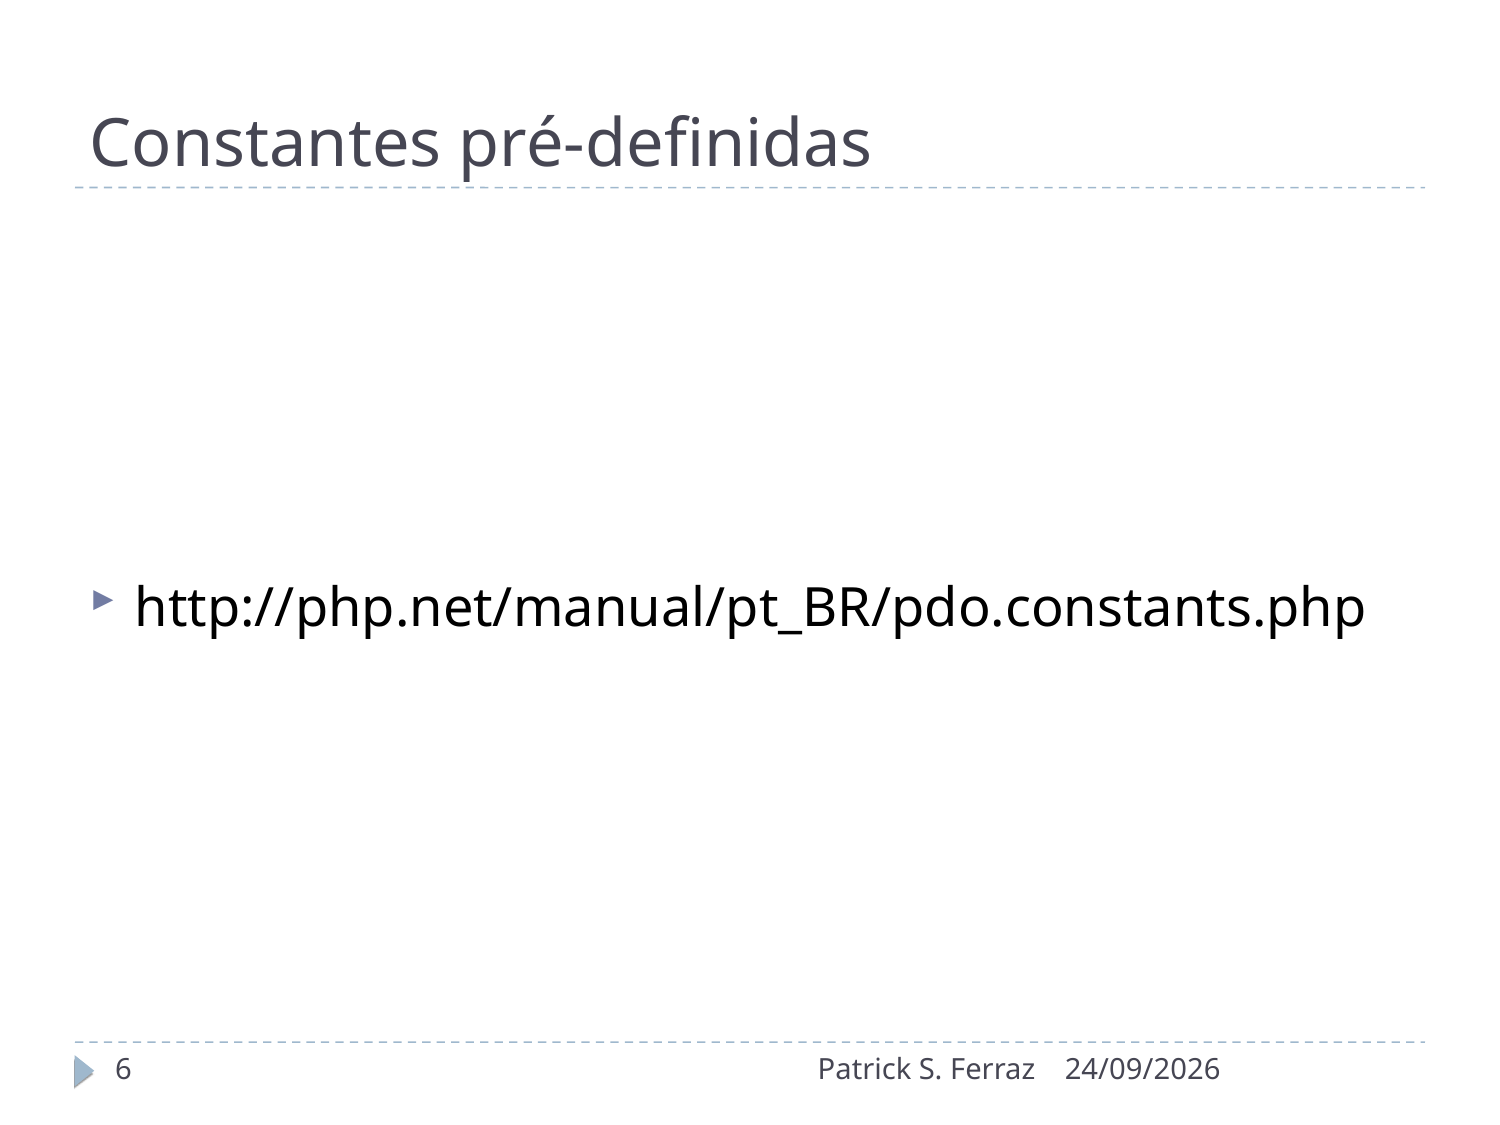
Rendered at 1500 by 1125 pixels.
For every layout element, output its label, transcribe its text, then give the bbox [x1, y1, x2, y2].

title Constantes pré-definidas [75, 24, 1425, 188]
slide_number <número> [100, 1042, 426, 1103]
list http://php.net/manual/pt_BR/pdo.constants.php [75, 200, 1425, 1010]
slide_number 08/07/2017 [1051, 1042, 1426, 1103]
footer Patrick S. Ferraz [475, 1042, 1051, 1103]
